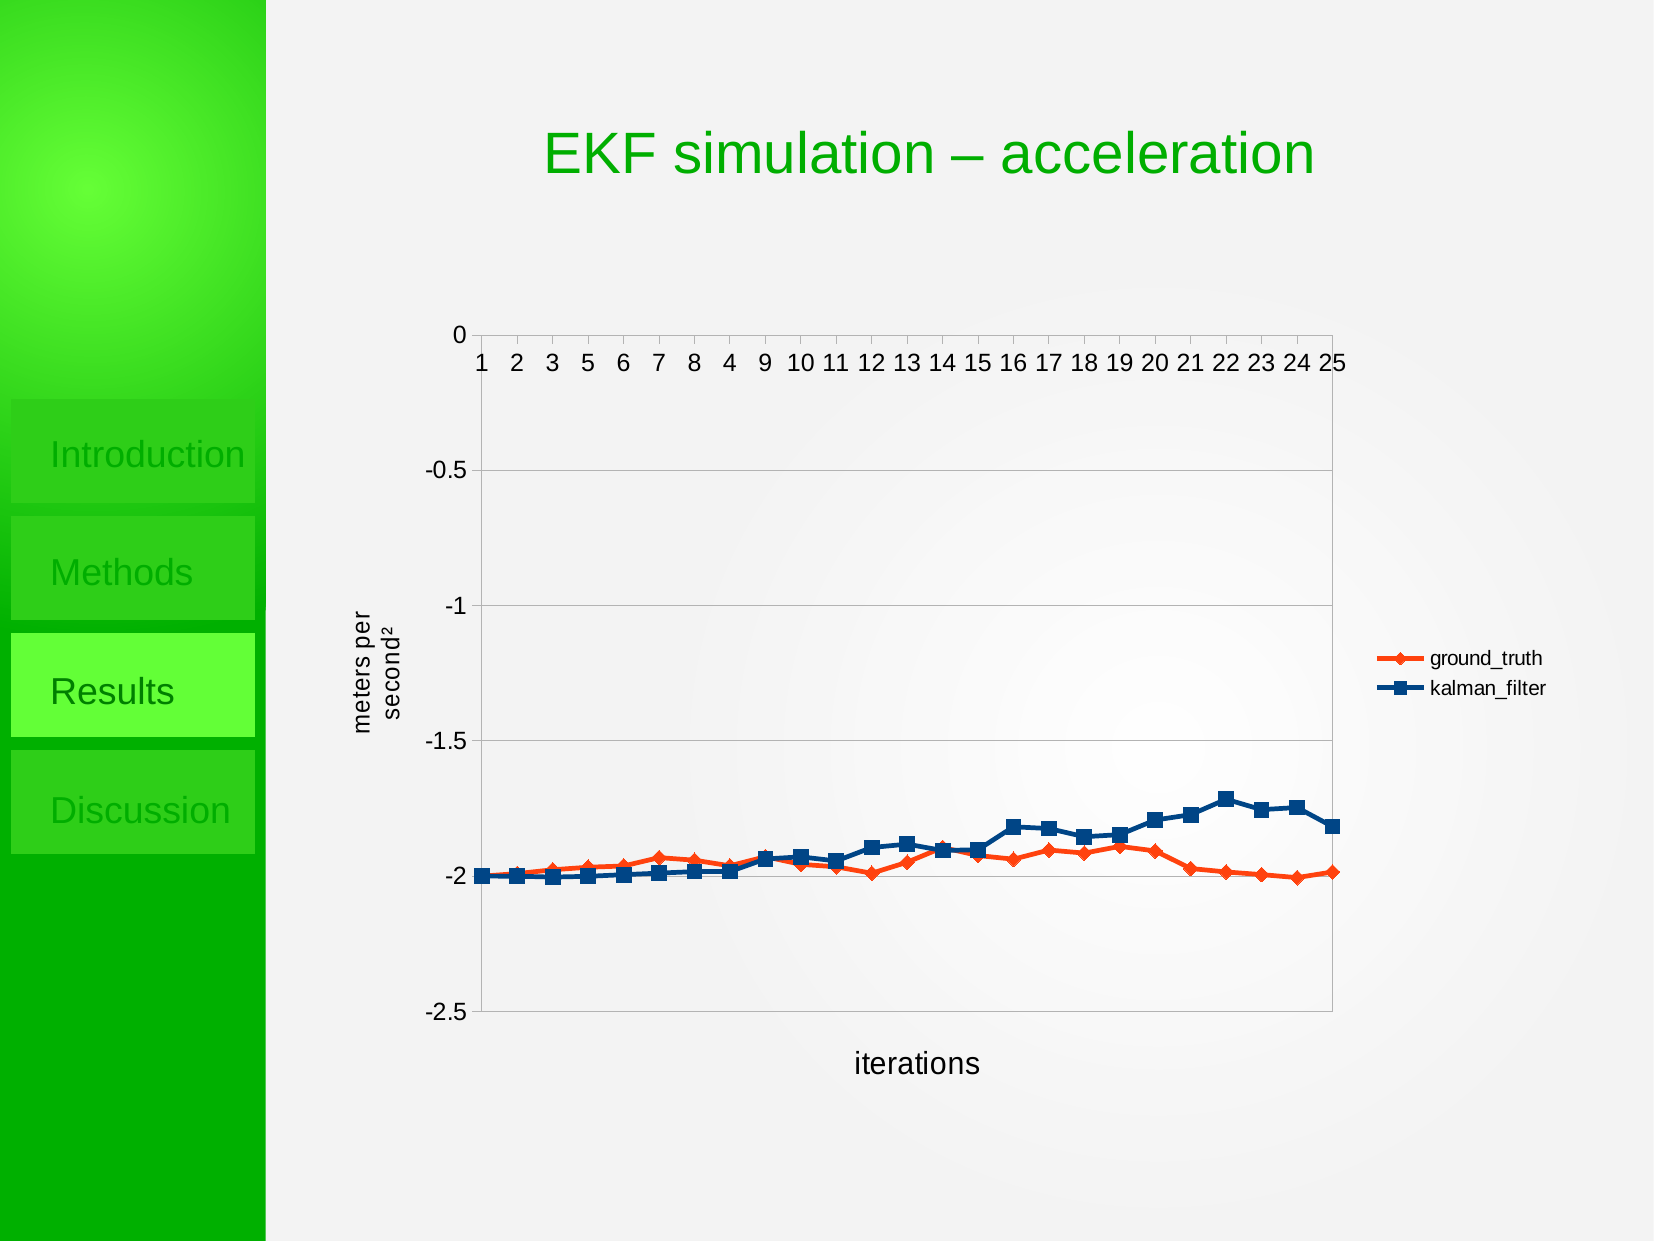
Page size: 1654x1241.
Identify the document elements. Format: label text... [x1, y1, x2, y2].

picture [338, 614, 414, 739]
chart [401, 307, 1565, 1040]
text_box Methods [35, 544, 252, 602]
title EKF simulation – acceleration [537, 49, 1323, 257]
text_box Results [35, 663, 265, 720]
picture [848, 1040, 987, 1093]
text_box Discussion [35, 781, 292, 839]
text_box Introduction [35, 425, 319, 483]
